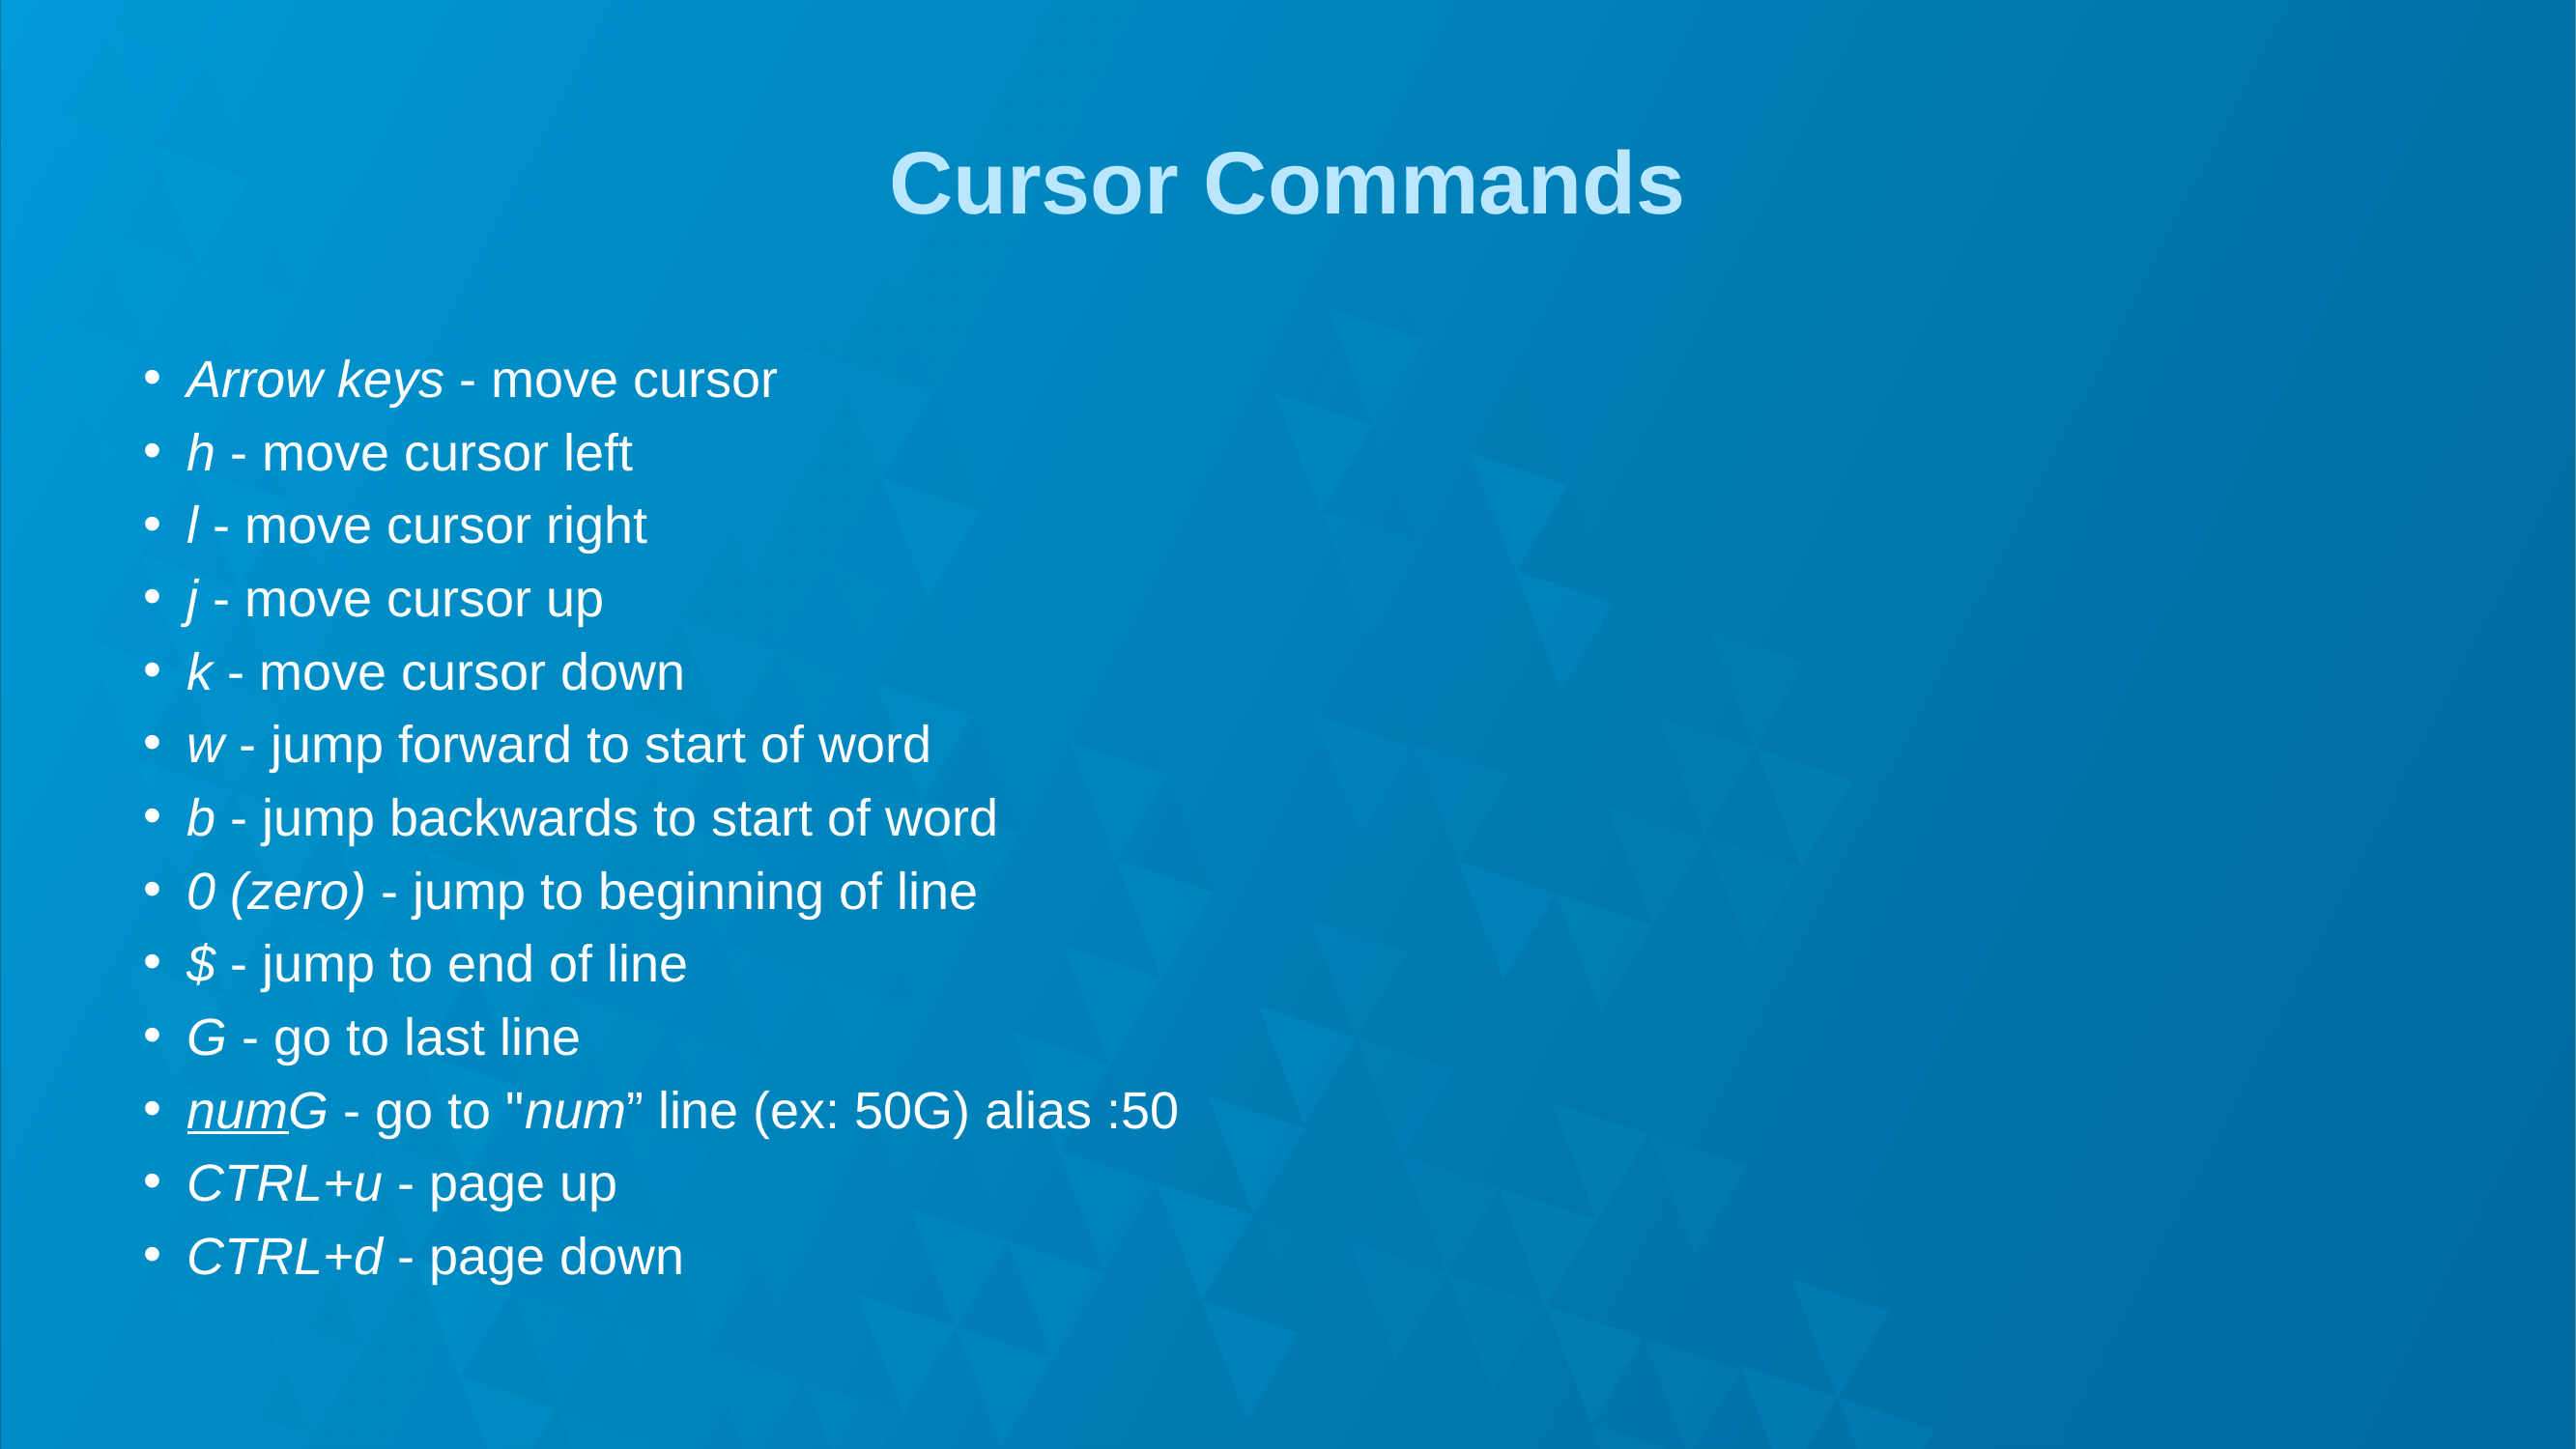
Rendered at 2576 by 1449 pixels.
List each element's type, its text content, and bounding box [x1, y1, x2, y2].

list Arrow keys - move cursor h - move cursor left l - move cursor right j - move cursor up k - move cursor down w - jump forward to start of word b - jump backwards to start of word 0 (zero) - jump to beginning of line $ - jump to end of line G - go to last line numG - go to "num” line (ex: 50G) alias :50 CTRL+u - page up CTRL+d - page down [129, 338, 2447, 1294]
title Cursor Commands [129, 58, 2447, 300]
